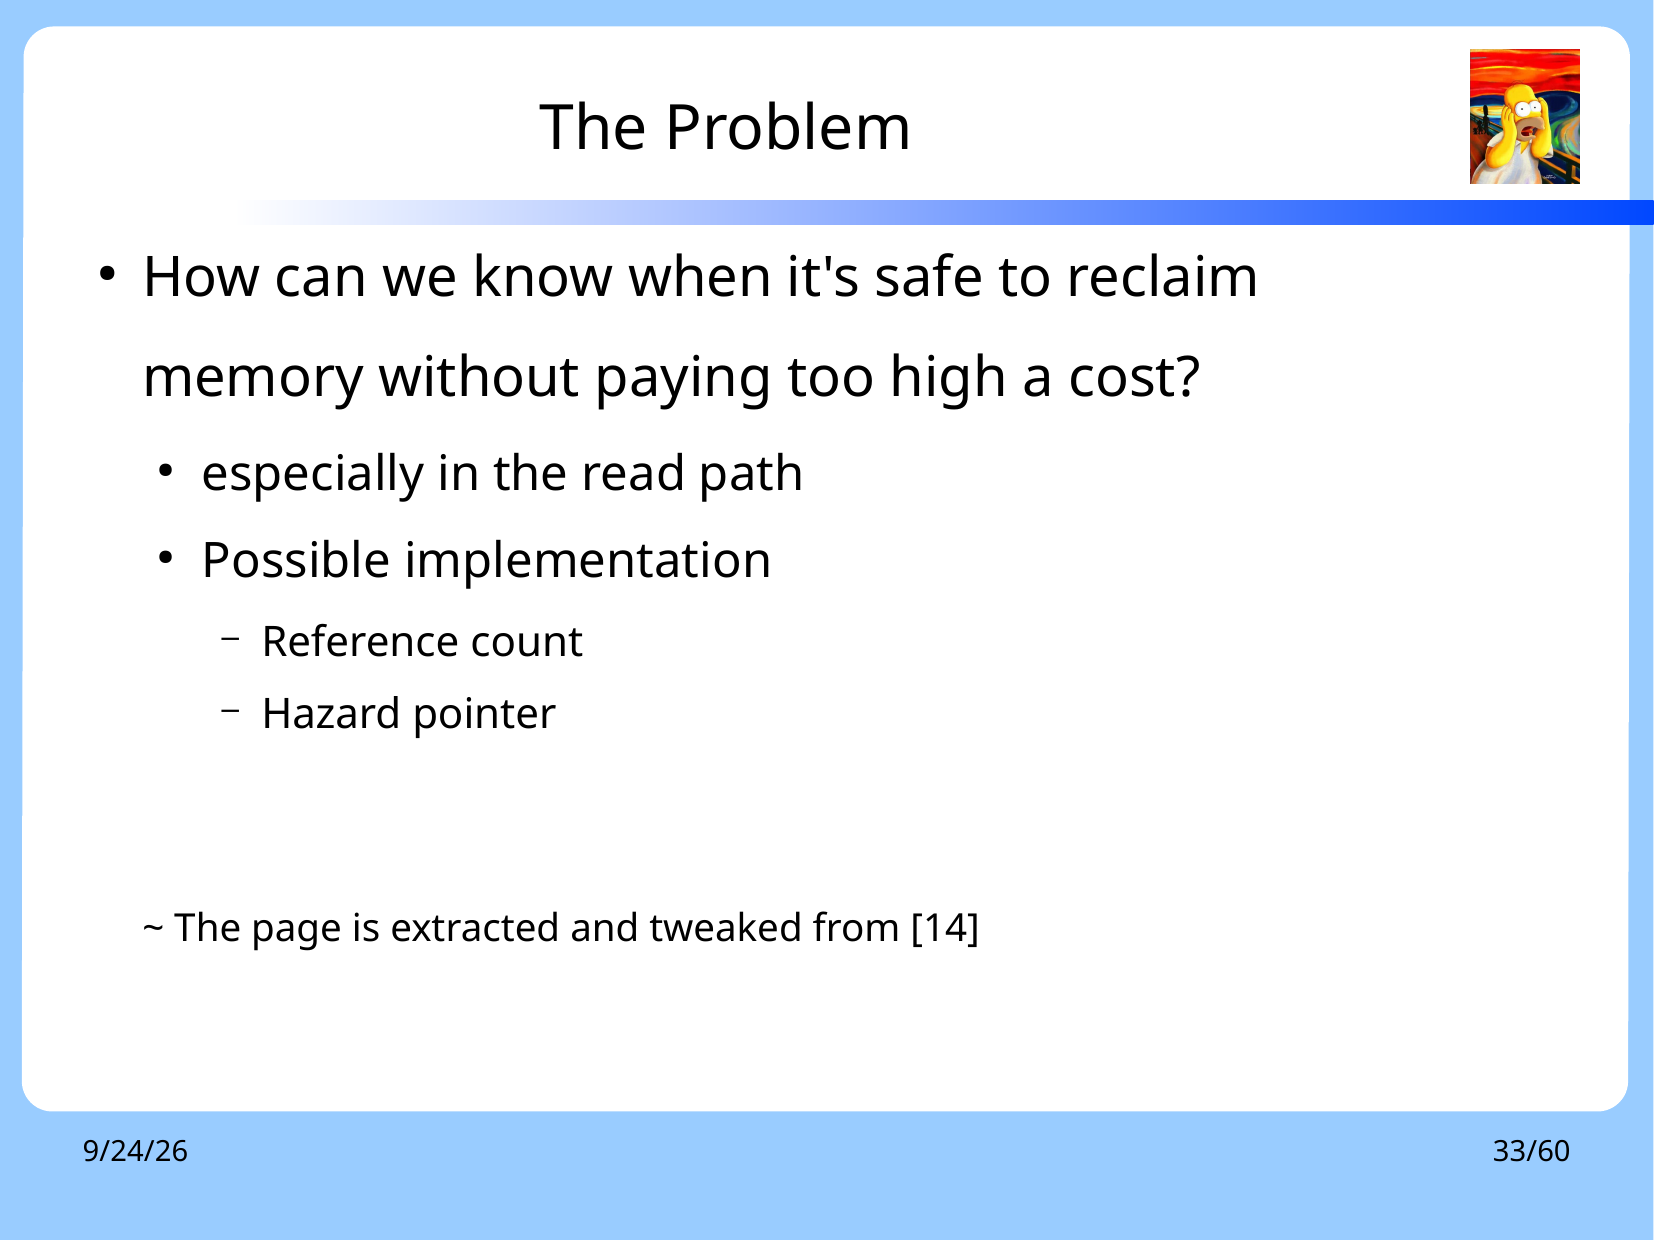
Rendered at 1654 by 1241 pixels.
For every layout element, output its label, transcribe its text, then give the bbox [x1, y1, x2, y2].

picture [1470, 49, 1580, 184]
list How can we know when it's safe to reclaim memory without paying too high a cost? especially in the read path Possible implementation Reference count Hazard pointer ~ The page is extracted and tweaked from [14] [82, 236, 1571, 956]
title The Problem [82, 49, 1371, 201]
